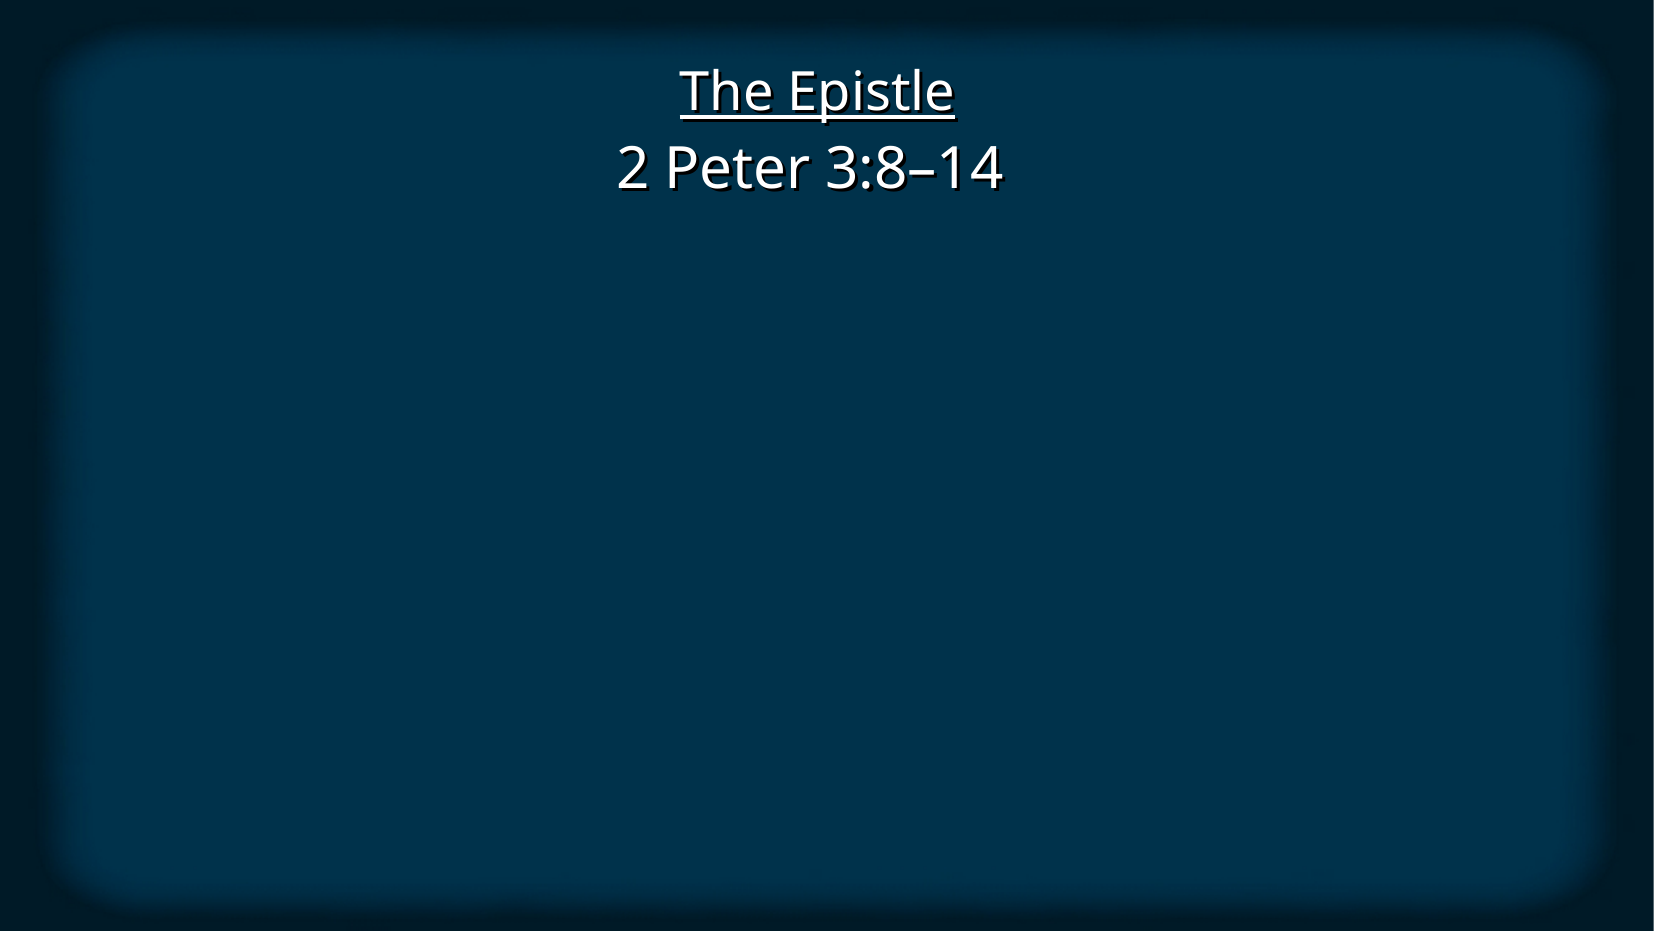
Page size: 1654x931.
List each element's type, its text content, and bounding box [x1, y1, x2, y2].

picture [0, 0, 1654, 931]
text_box The Epistle 2 Peter 3:8–14 [60, 45, 1576, 209]
